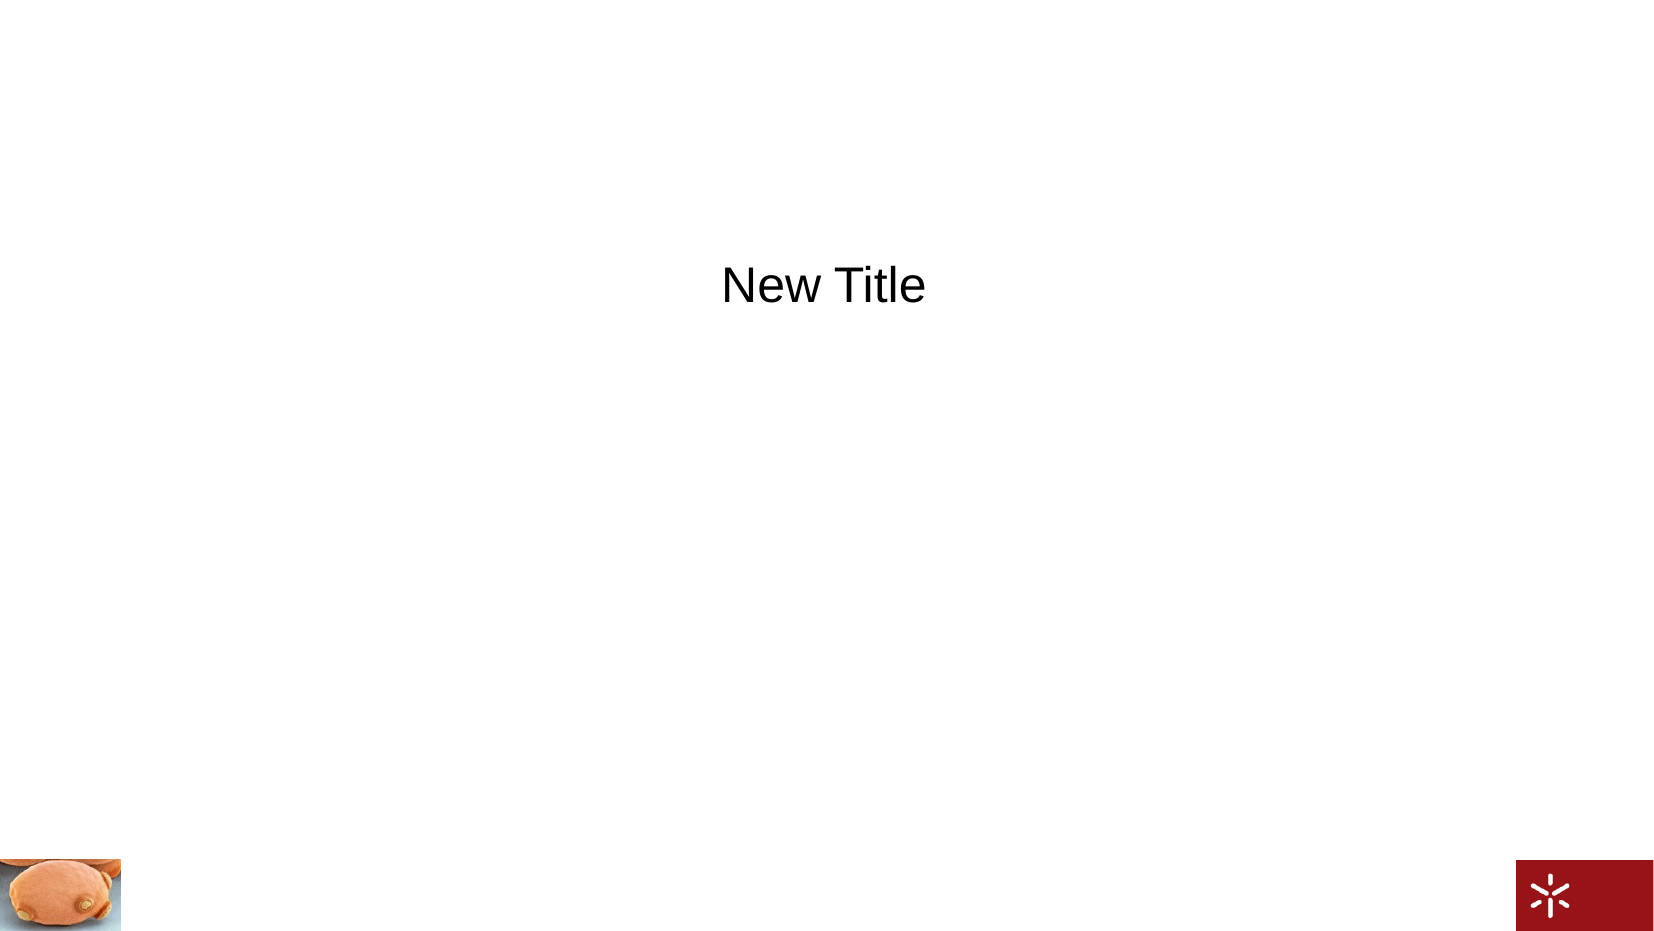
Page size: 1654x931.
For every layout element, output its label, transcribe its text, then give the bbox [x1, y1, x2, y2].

picture [0, 859, 121, 931]
subtitle New Title [0, 1, 1654, 568]
picture [1515, 860, 1654, 931]
